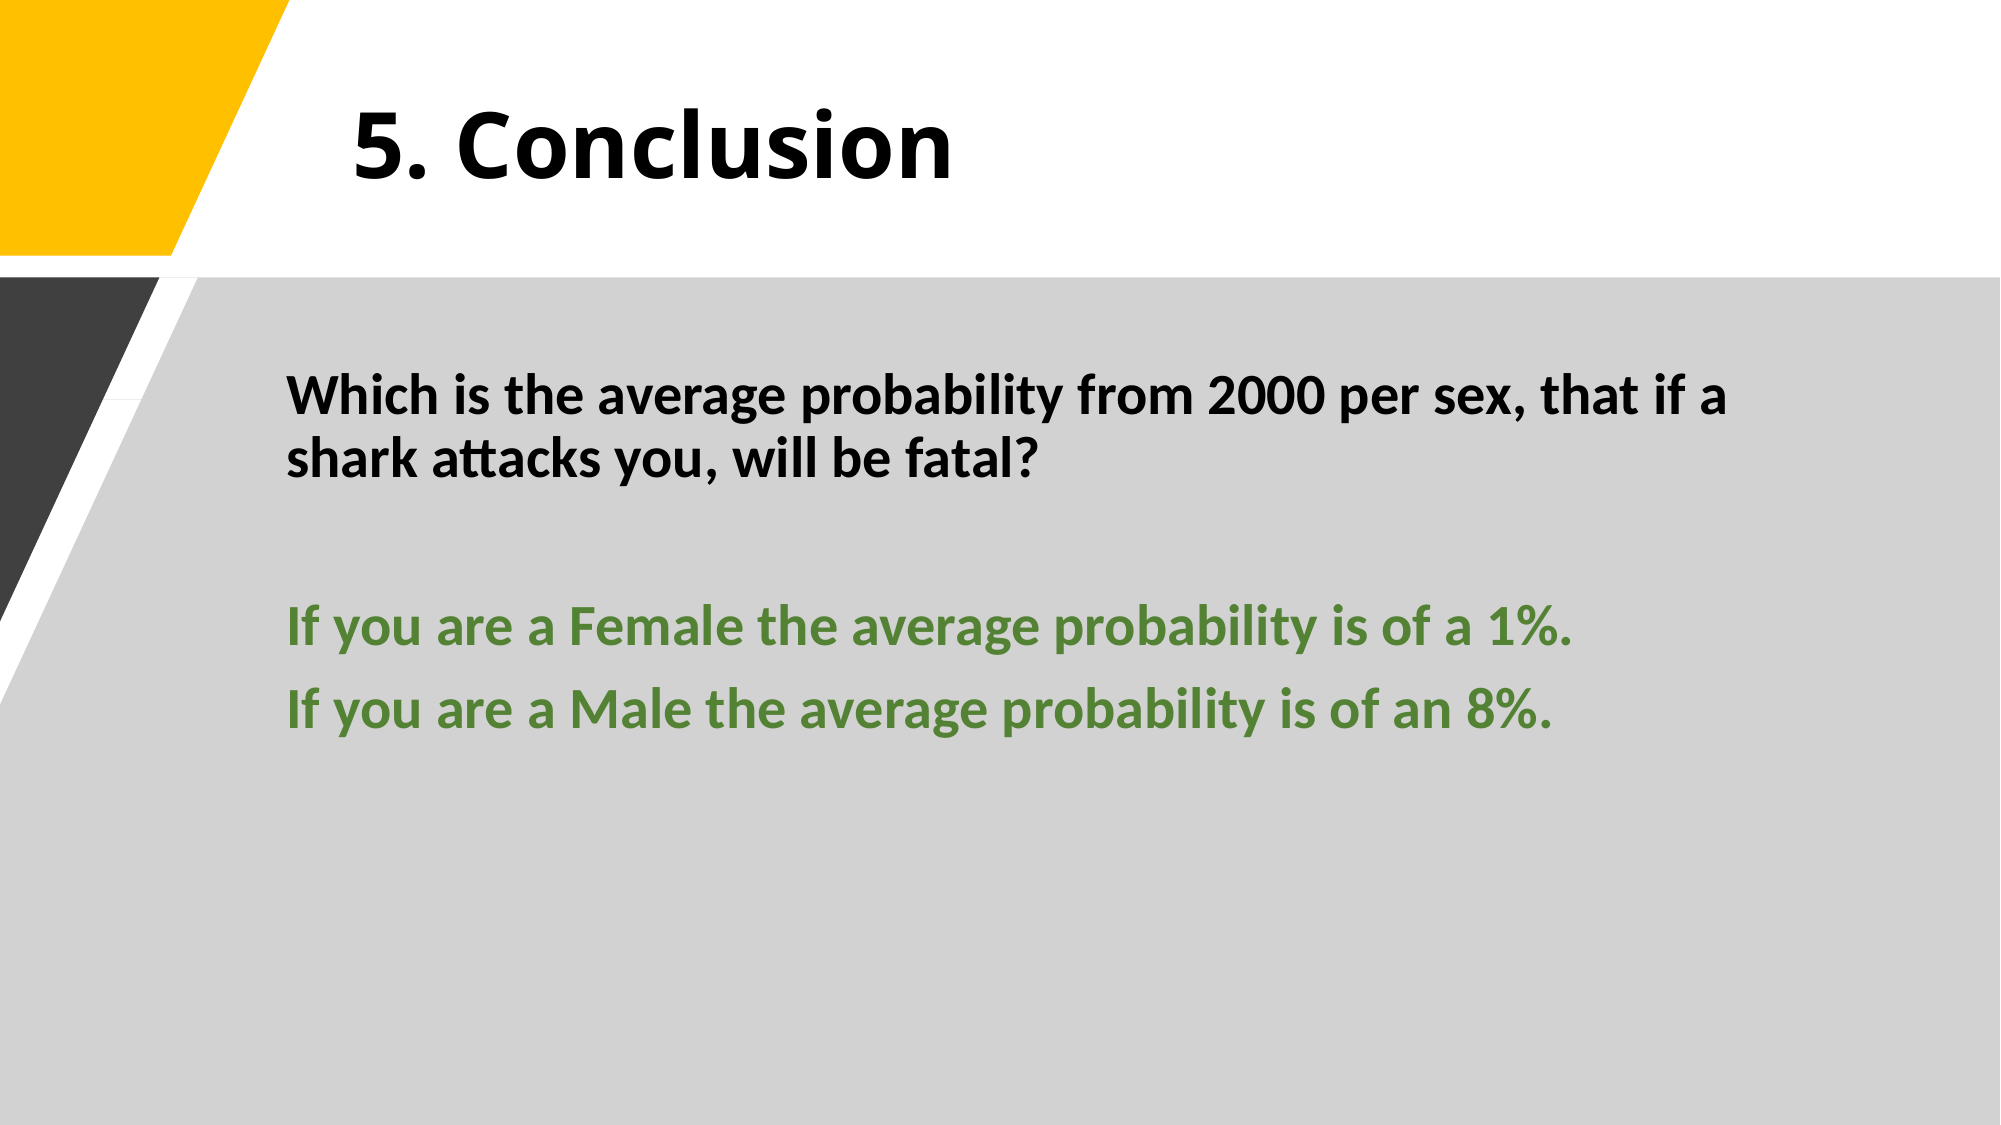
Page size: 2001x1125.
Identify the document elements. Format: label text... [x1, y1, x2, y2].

list Which is the average probability from 2000 per sex, that if a shark attacks you, will be fatal? If you are a Female the average probability is of a 1%. If you are a Male the average probability is of an 8%. [271, 356, 1808, 1021]
text_box [0, 0, 290, 256]
title 5. Conclusion [337, 60, 1808, 238]
text_box [0, 277, 2000, 1125]
